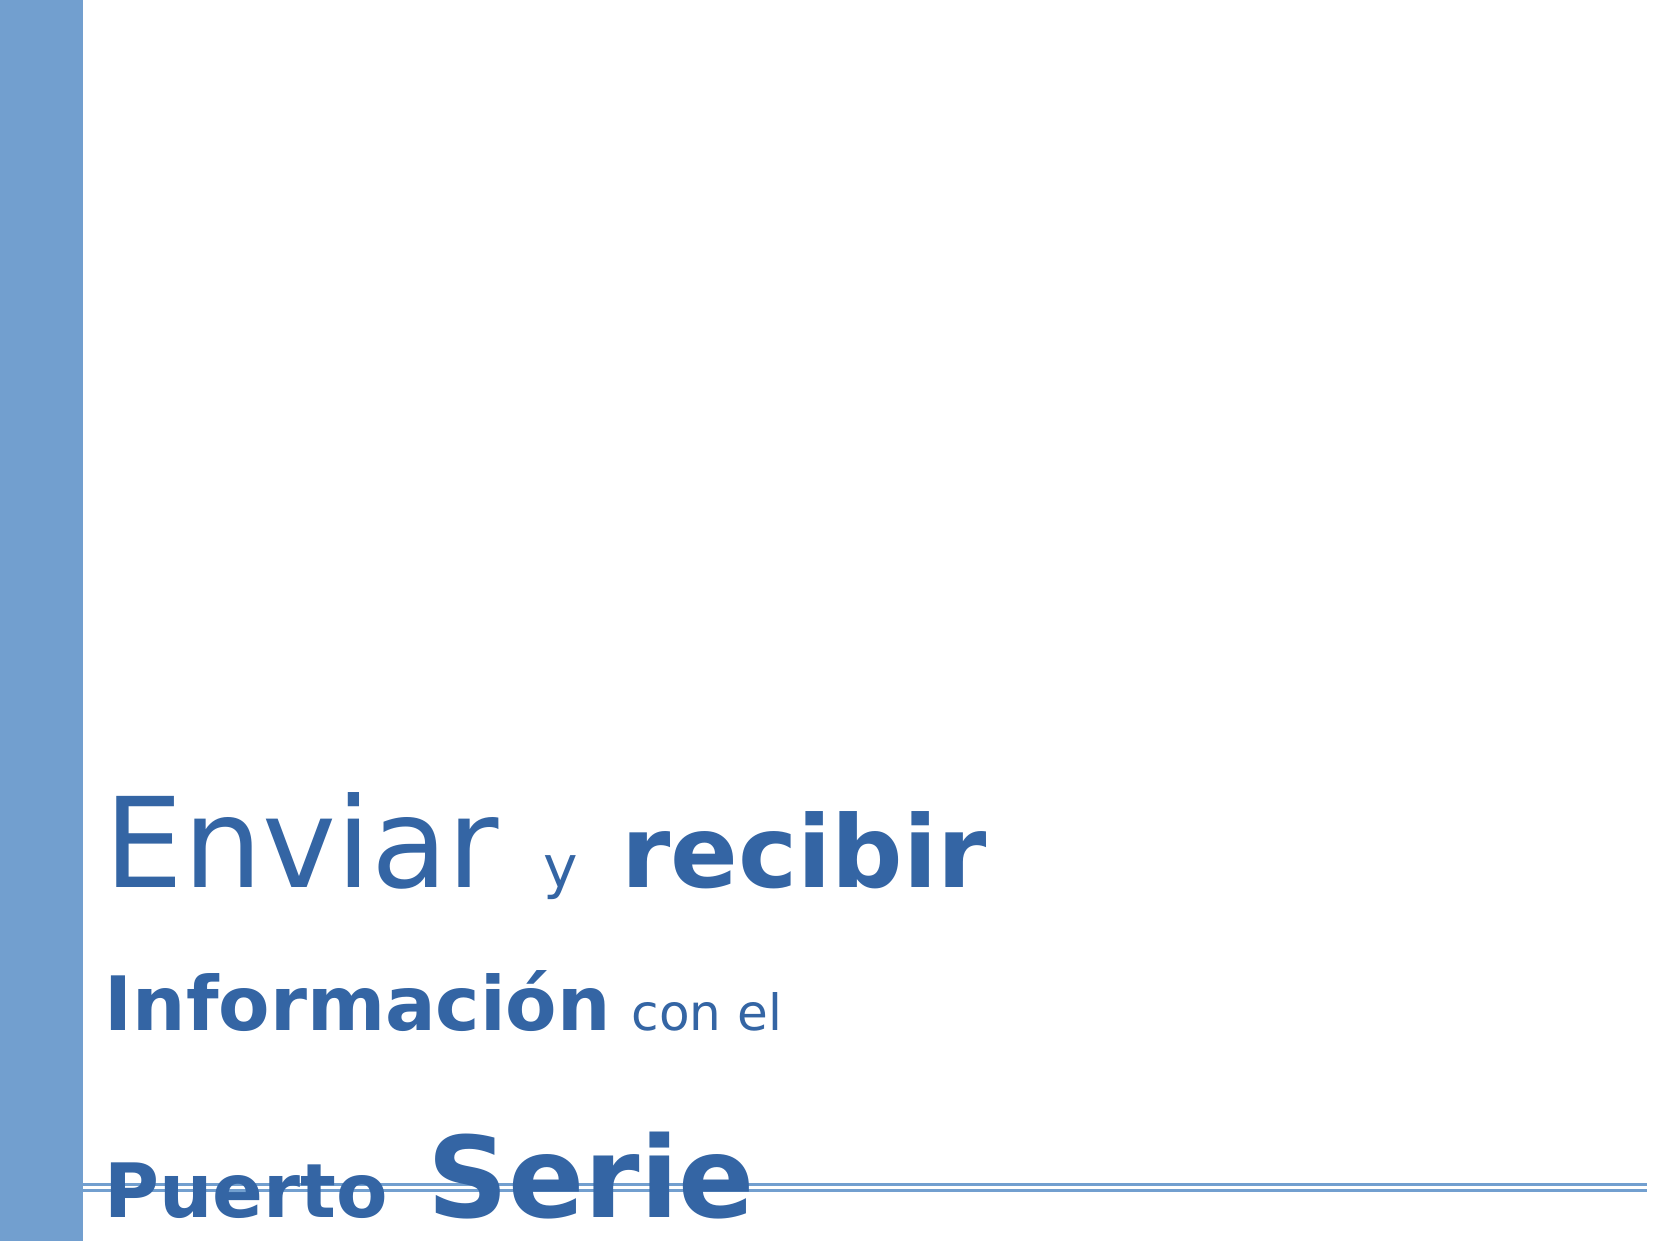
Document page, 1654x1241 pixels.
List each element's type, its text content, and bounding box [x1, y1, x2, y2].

text_box Enviar y recibir Información con el Puerto Serie [90, 691, 1046, 1181]
